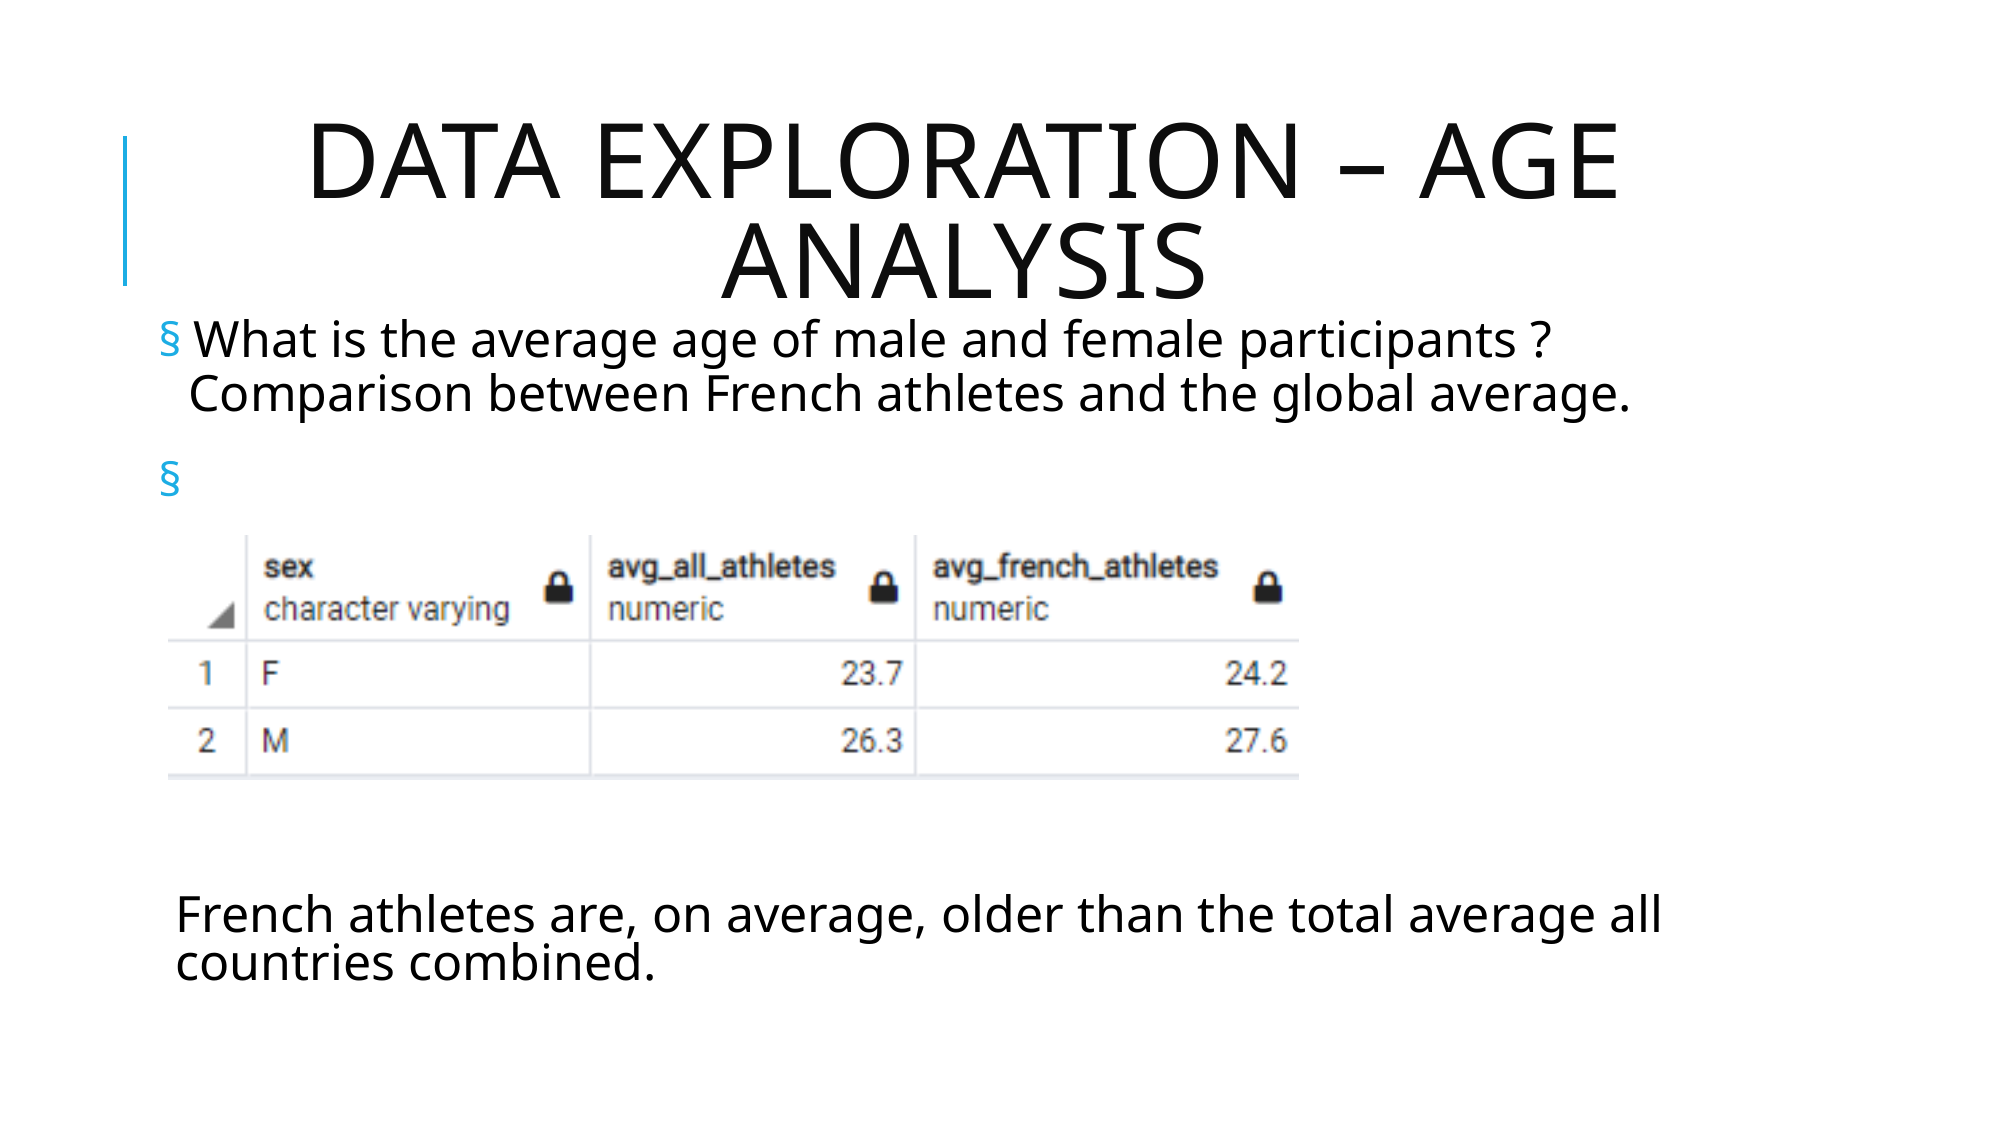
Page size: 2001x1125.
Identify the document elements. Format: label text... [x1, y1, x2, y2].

text_box What is the average age of male and female participants ? Comparison between French athletes and the global average. [150, 306, 1746, 464]
title Data exploration – Age analysis [168, 96, 1763, 343]
list French athletes are, on average, older than the total average all countries combined. [168, 886, 1746, 1030]
picture [168, 535, 1299, 780]
